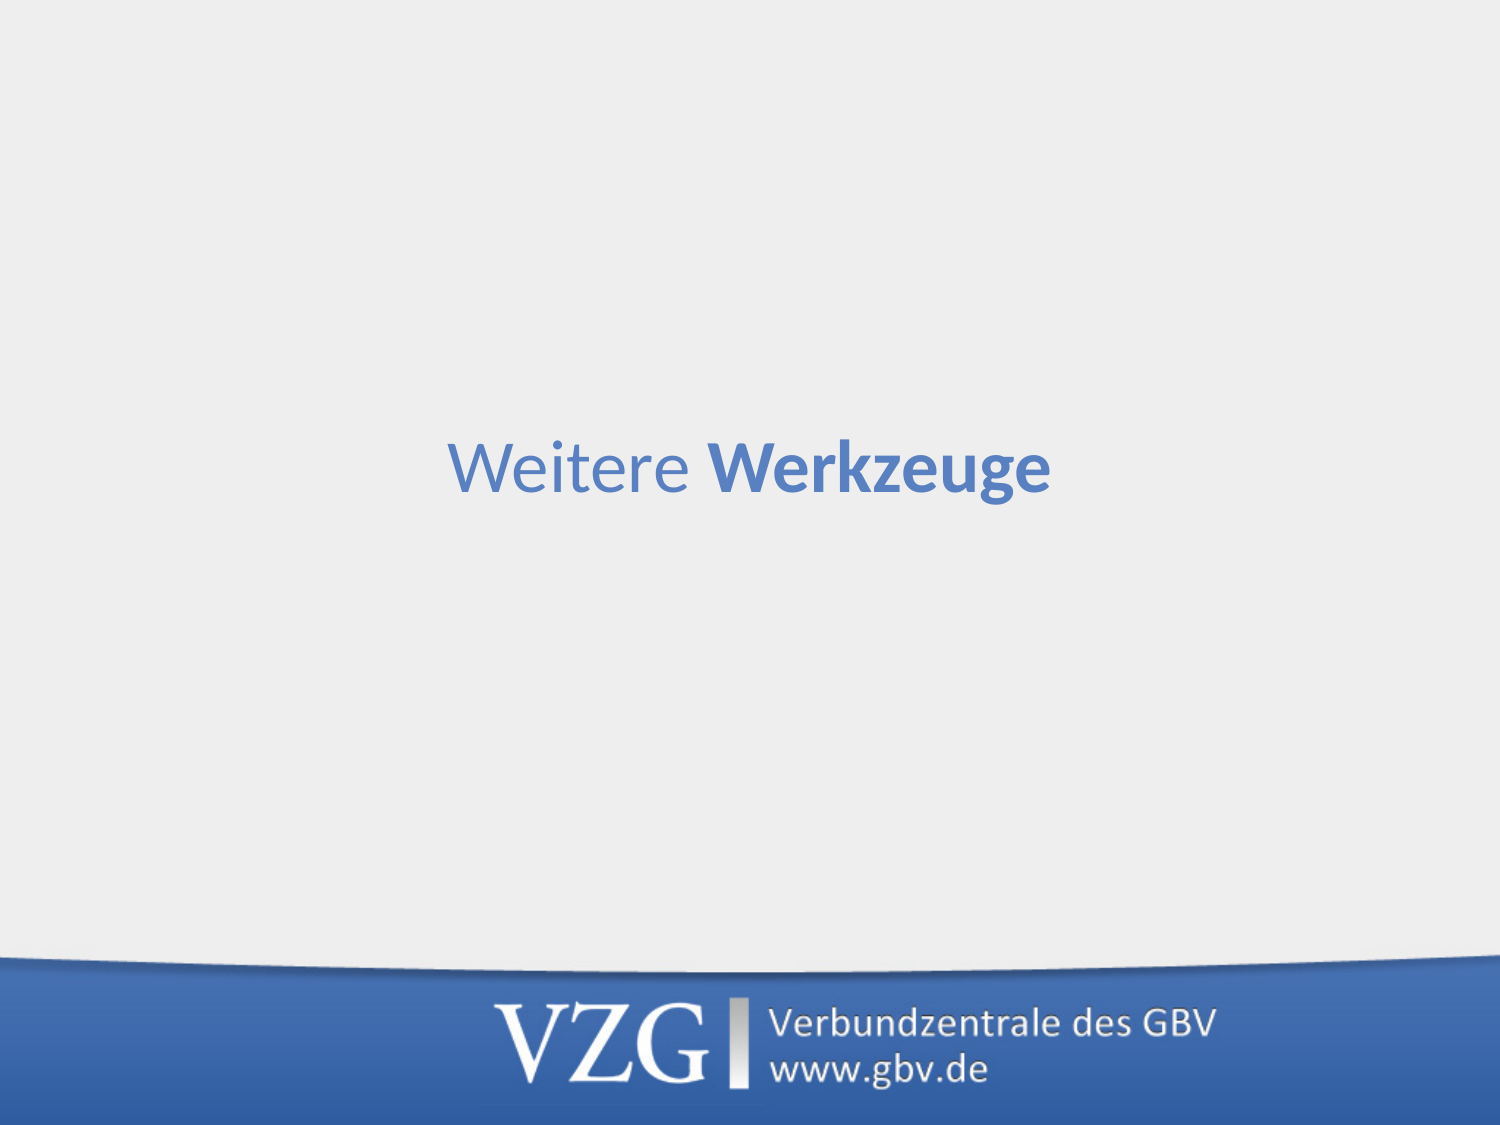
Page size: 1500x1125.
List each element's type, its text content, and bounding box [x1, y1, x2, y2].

picture [0, 0, 1500, 1125]
title Weitere Werkzeuge [75, 385, 1426, 540]
